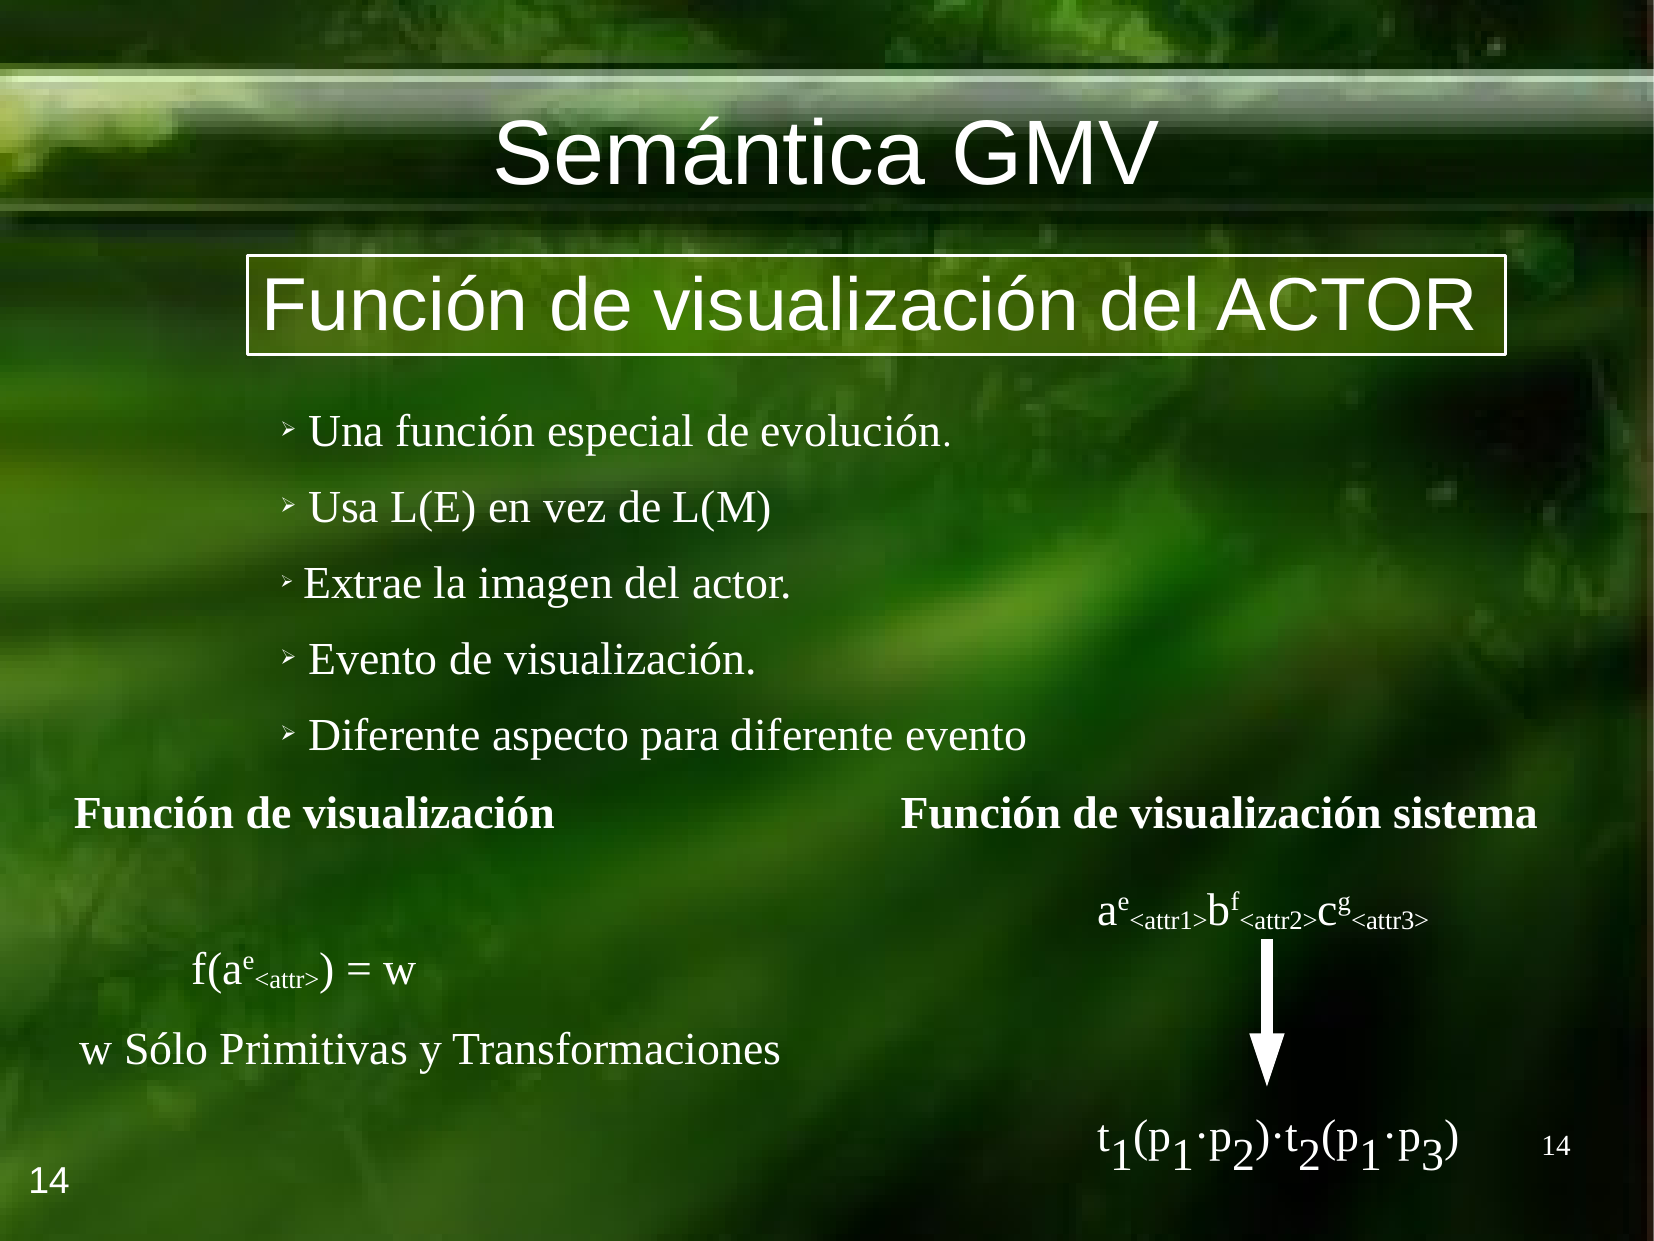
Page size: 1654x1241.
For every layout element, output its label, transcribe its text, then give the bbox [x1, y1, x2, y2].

picture [0, 0, 1654, 1241]
text_box t1(p1·p2)·t2(p1·p3) [1082, 1085, 1464, 1171]
text_box ae<attr1>bf<attr2>cg<attr3> [1082, 856, 1445, 939]
text_box Función de visualización sistema [885, 767, 1654, 834]
text_box Función de visualización [59, 767, 650, 834]
text_box w Sólo Primitivas y Transformaciones [64, 1003, 798, 1070]
text_box f(ae<attr>) = w [177, 915, 432, 998]
text_box Una función especial de evolución. Usa L(E) en vez de L(M) Extrae la imagen del actor. Evento de visualización. Diferente aspecto para diferente evento [265, 385, 1300, 756]
title Semántica GMV [82, 56, 1571, 250]
text_box <número> [13, 1151, 214, 1222]
text_box Función de visualización del ACTOR [247, 255, 1506, 355]
